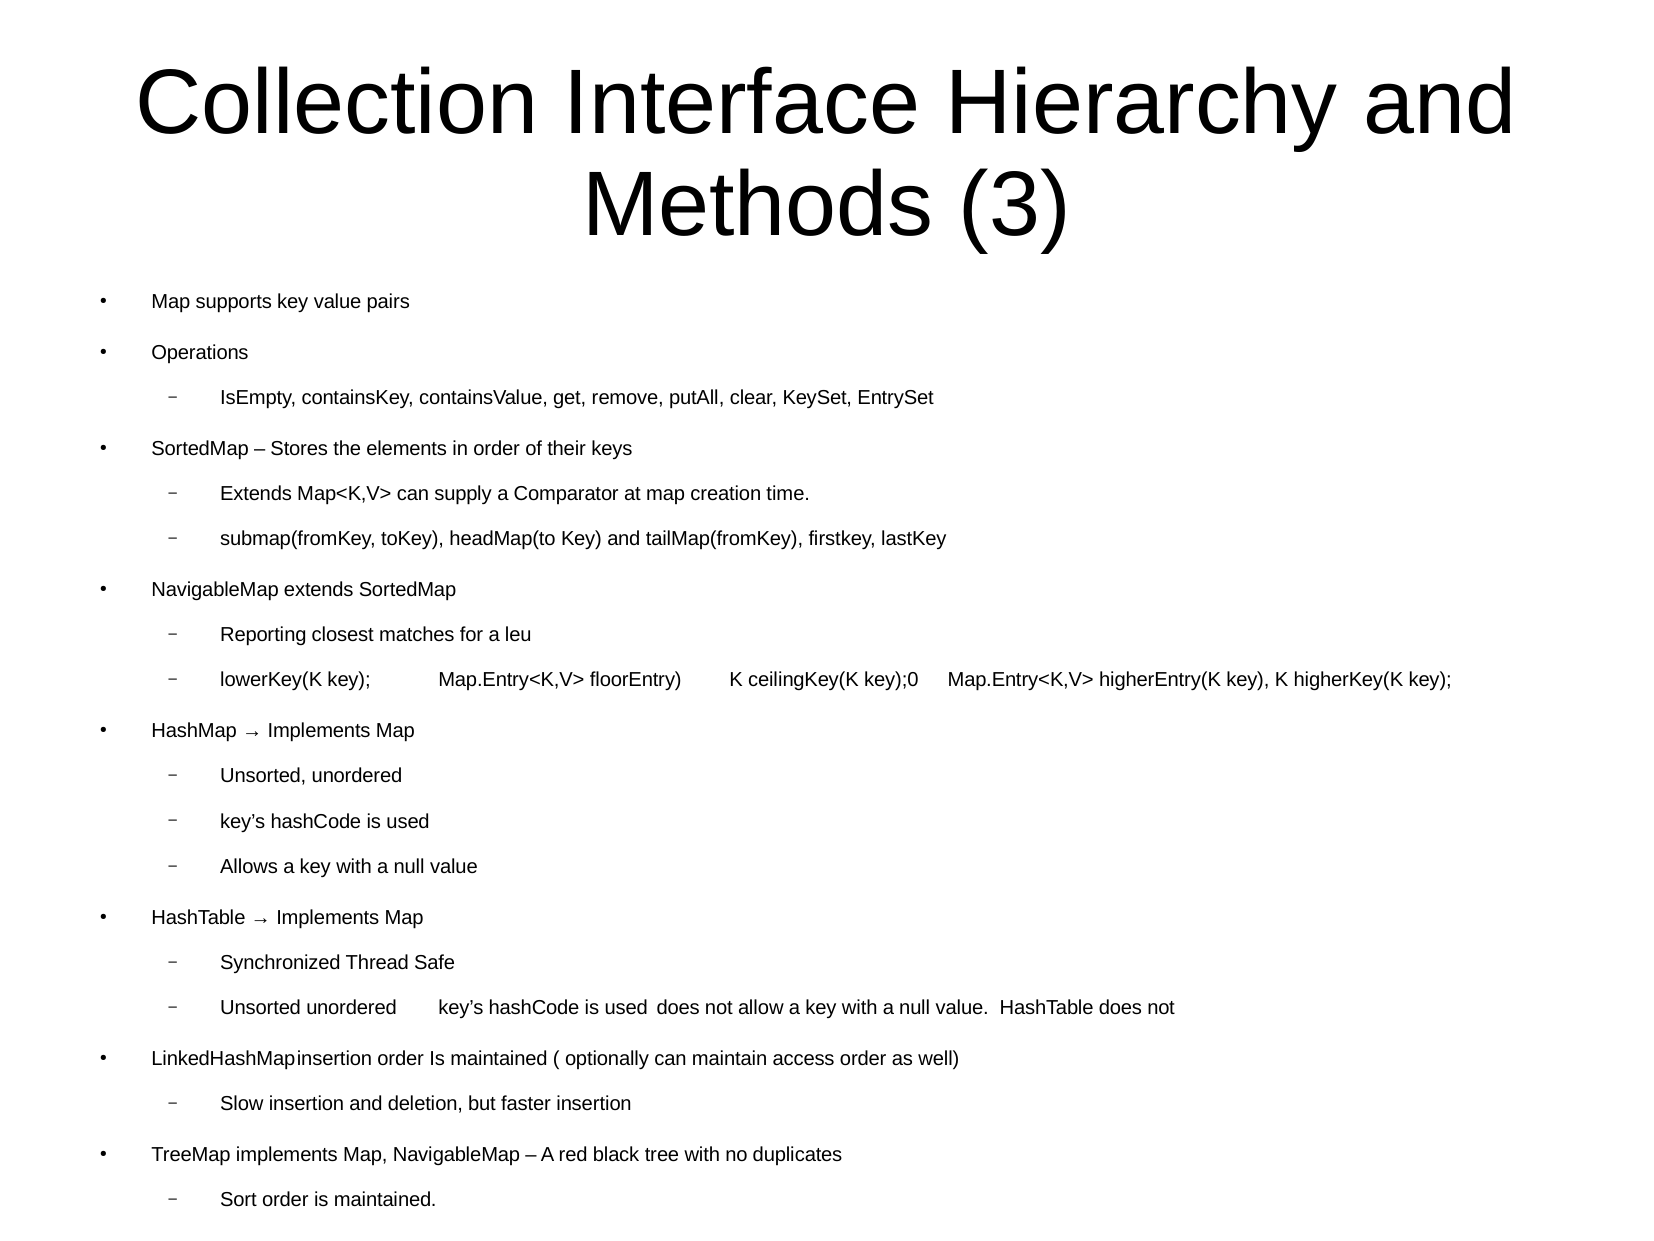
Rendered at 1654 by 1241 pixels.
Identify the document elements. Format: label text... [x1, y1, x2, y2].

title Collection Interface Hierarchy and Methods (3) [82, 49, 1571, 257]
list Map supports key value pairs Operations IsEmpty, containsKey, containsValue, get, remove, putAll, clear, KeySet, EntrySet SortedMap – Stores the elements in order of their keys Extends Map<K,V> can supply a Comparator at map creation time. submap(fromKey, toKey), headMap(to Key) and tailMap(fromKey), firstkey, lastKey NavigableMap extends SortedMap Reporting closest matches for a leu lowerKey(K key); Map.Entry<K,V> floorEntry) K ceilingKey(K key);0 Map.Entry<K,V> higherEntry(K key), K higherKey(K key); HashMap → Implements Map Unsorted, unordered key’s hashCode is used Allows a key with a null value HashTable → Implements Map Synchronized Thread Safe Unsorted unordered key’s hashCode is used does not allow a key with a null value. HashTable does not LinkedHashMap insertion order Is maintained ( optionally can maintain access order as well) Slow insertion and deletion, but faster insertion TreeMap implements Map, NavigableMap – A red black tree with no duplicates Sort order is maintained. [82, 290, 1571, 1216]
